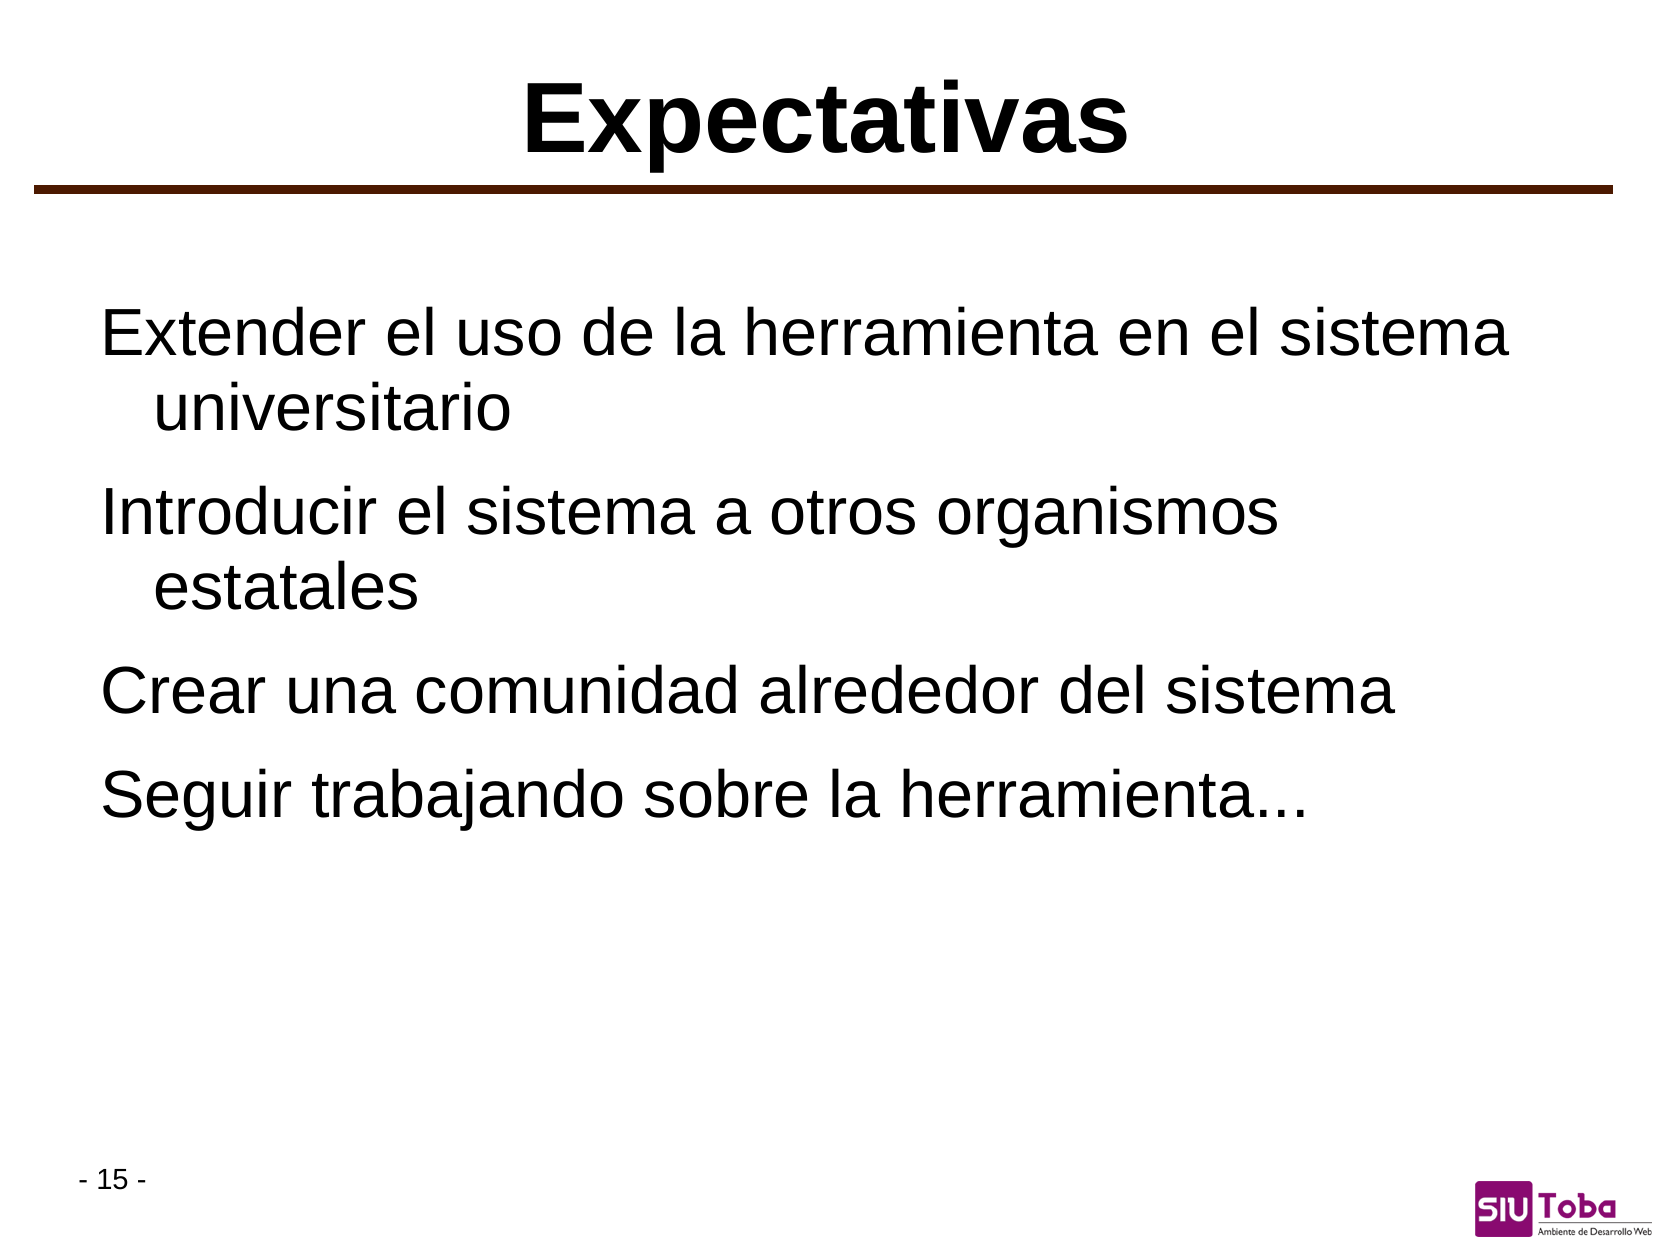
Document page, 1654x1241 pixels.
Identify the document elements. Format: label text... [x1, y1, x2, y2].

picture [1475, 1181, 1652, 1237]
title Expectativas [58, 47, 1594, 188]
list Extender el uso de la herramienta en el sistema universitario Introducir el sistema a otros organismos estatales Crear una comunidad alrededor del sistema Seguir trabajando sobre la herramienta... [82, 295, 1565, 1109]
